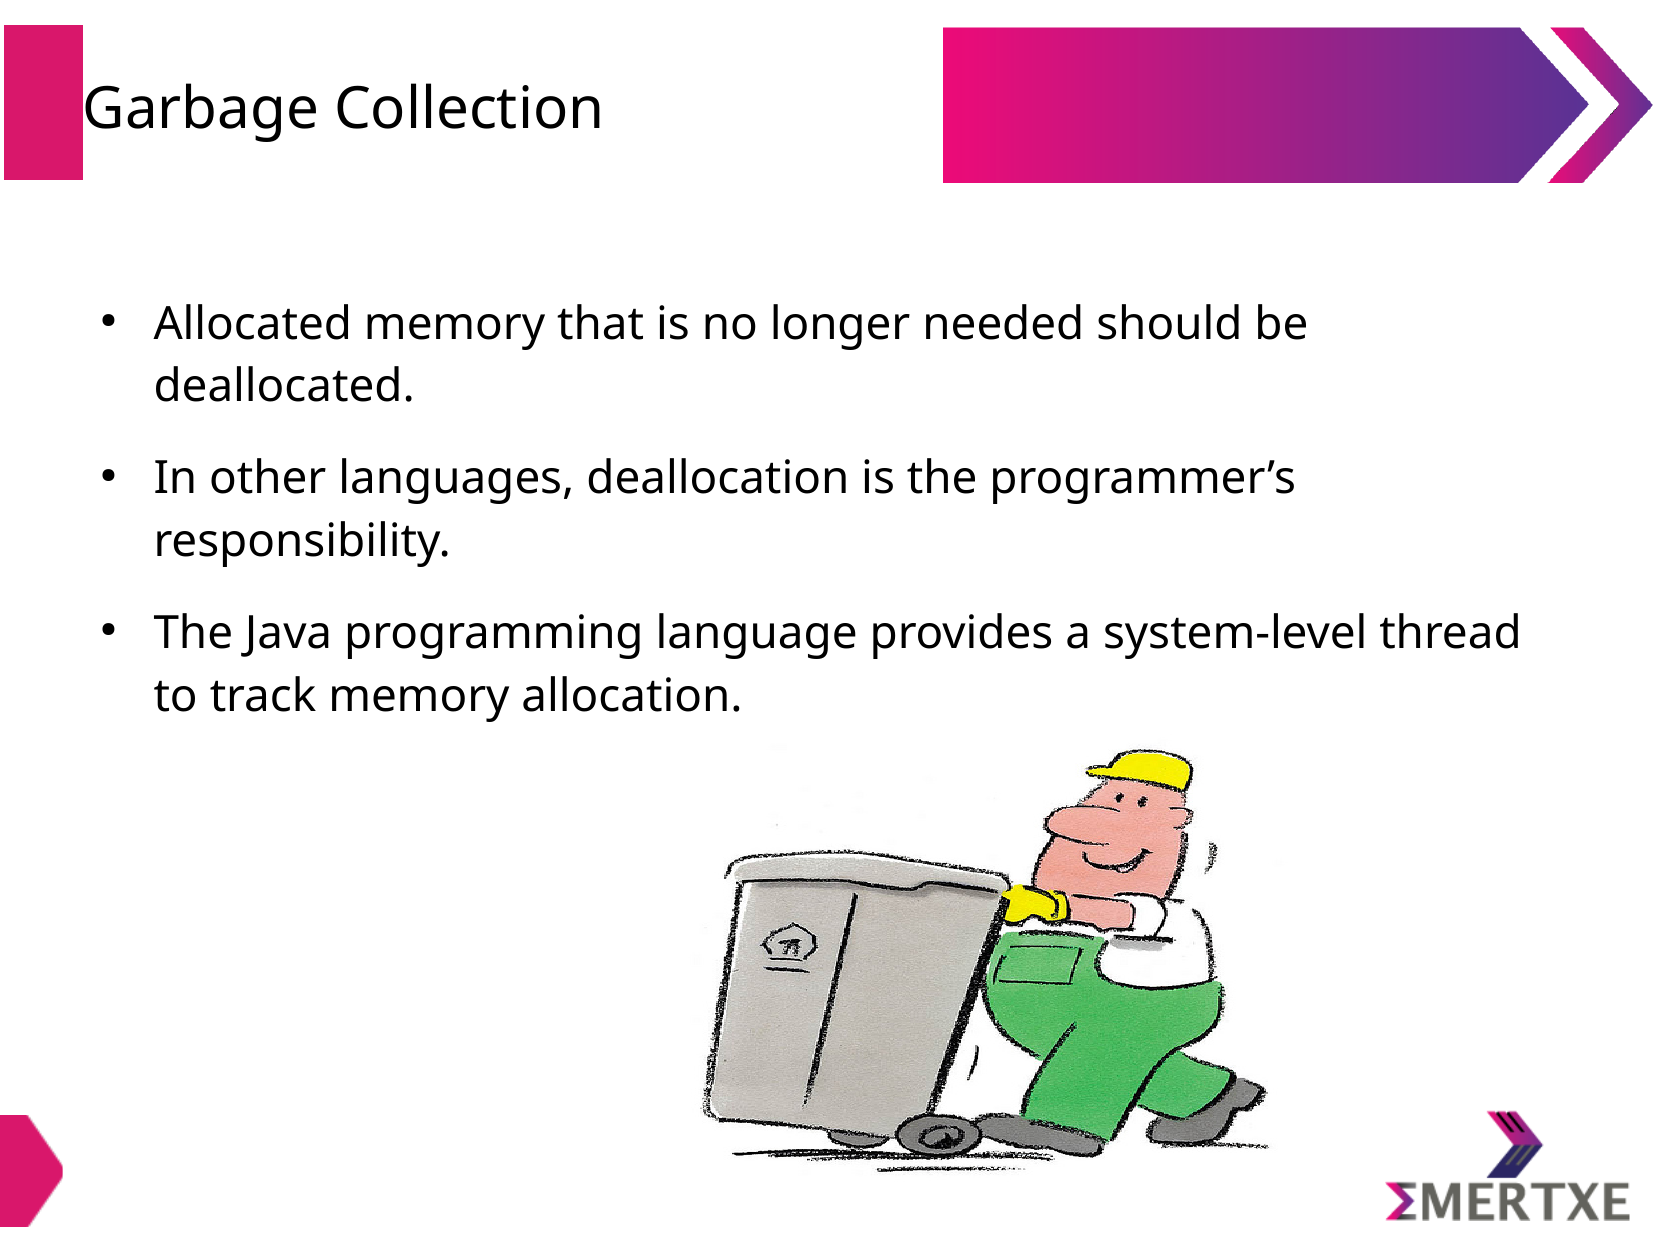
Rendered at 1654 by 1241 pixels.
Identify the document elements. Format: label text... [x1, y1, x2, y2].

picture [670, 734, 1291, 1186]
picture [1385, 1107, 1631, 1221]
title Garbage Collection [82, 2, 1571, 210]
list Allocated memory that is no longer needed should be deallocated. In other languages, deallocation is the programmer’s responsibility. The Java programming language provides a system-level thread to track memory allocation. [82, 290, 1571, 1010]
picture [1571, 27, 1653, 183]
